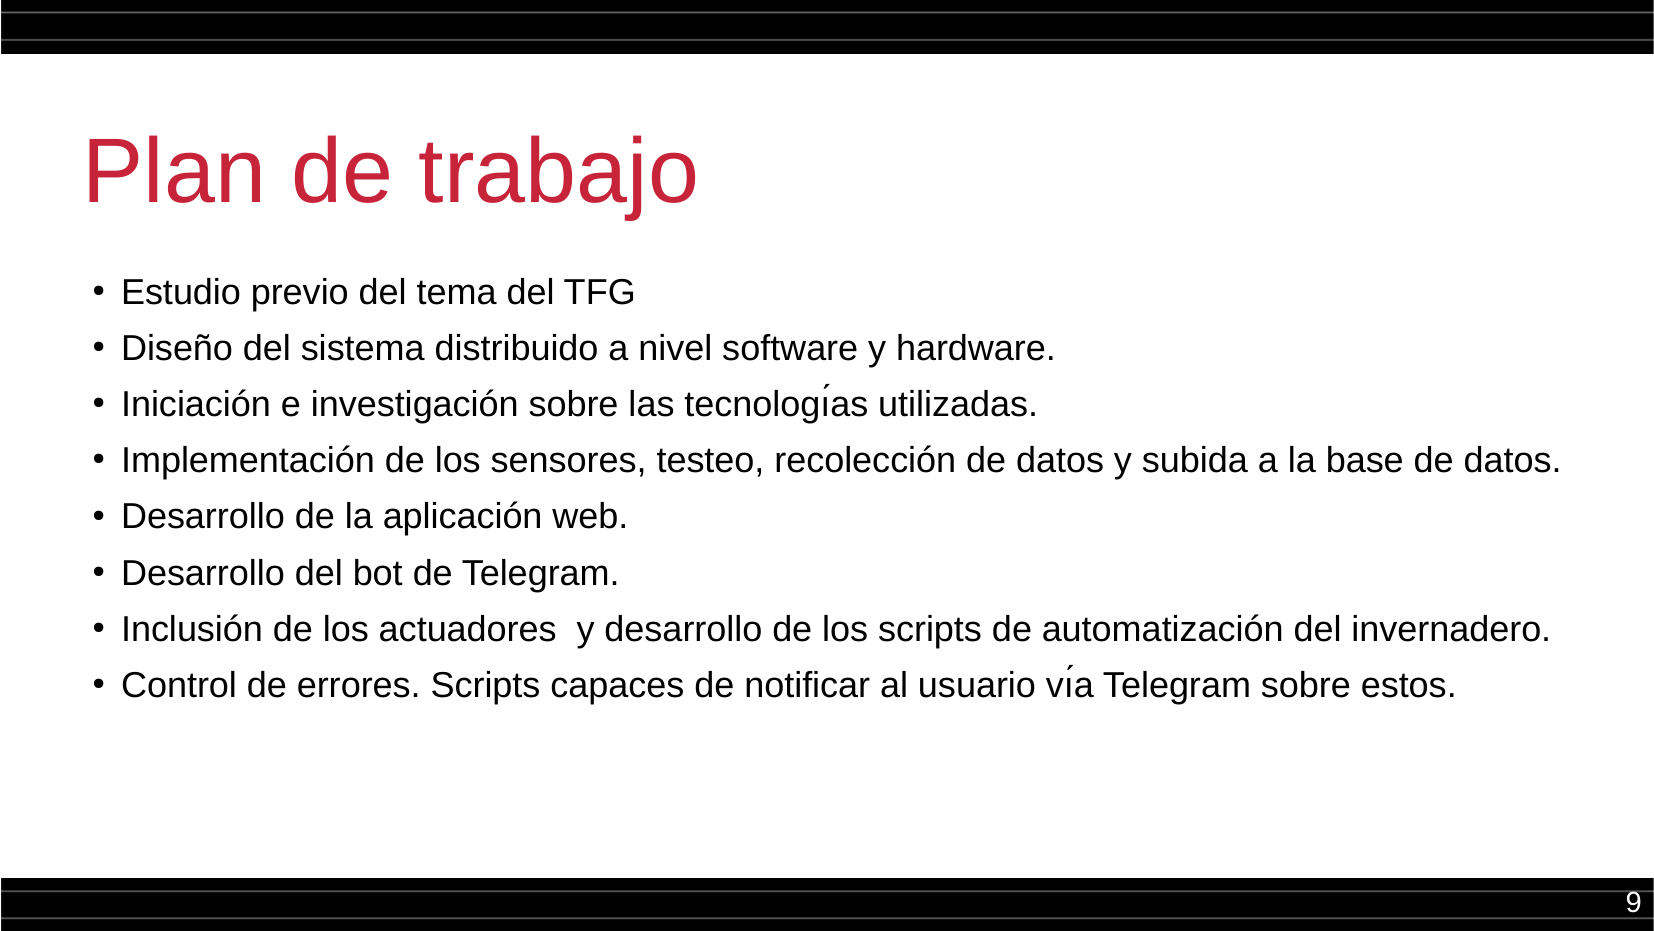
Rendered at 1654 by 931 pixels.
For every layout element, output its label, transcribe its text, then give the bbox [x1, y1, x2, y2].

picture [1, 0, 1654, 54]
title Plan de trabajo [82, 92, 1571, 249]
list Estudio previo del tema del TFG Diseño del sistema distribuido a nivel software y hardware. Iniciación e investigación sobre las tecnologı́as utilizadas. Implementación de los sensores, testeo, recolección de datos y subida a la base de datos. Desarrollo de la aplicación web. Desarrollo del bot de Telegram. Inclusión de los actuadores y desarrollo de los scripts de automatización del invernadero. Control de errores. Scripts capaces de notificar al usuario vı́a Telegram sobre estos. [82, 271, 1606, 758]
picture [1, 878, 1654, 931]
